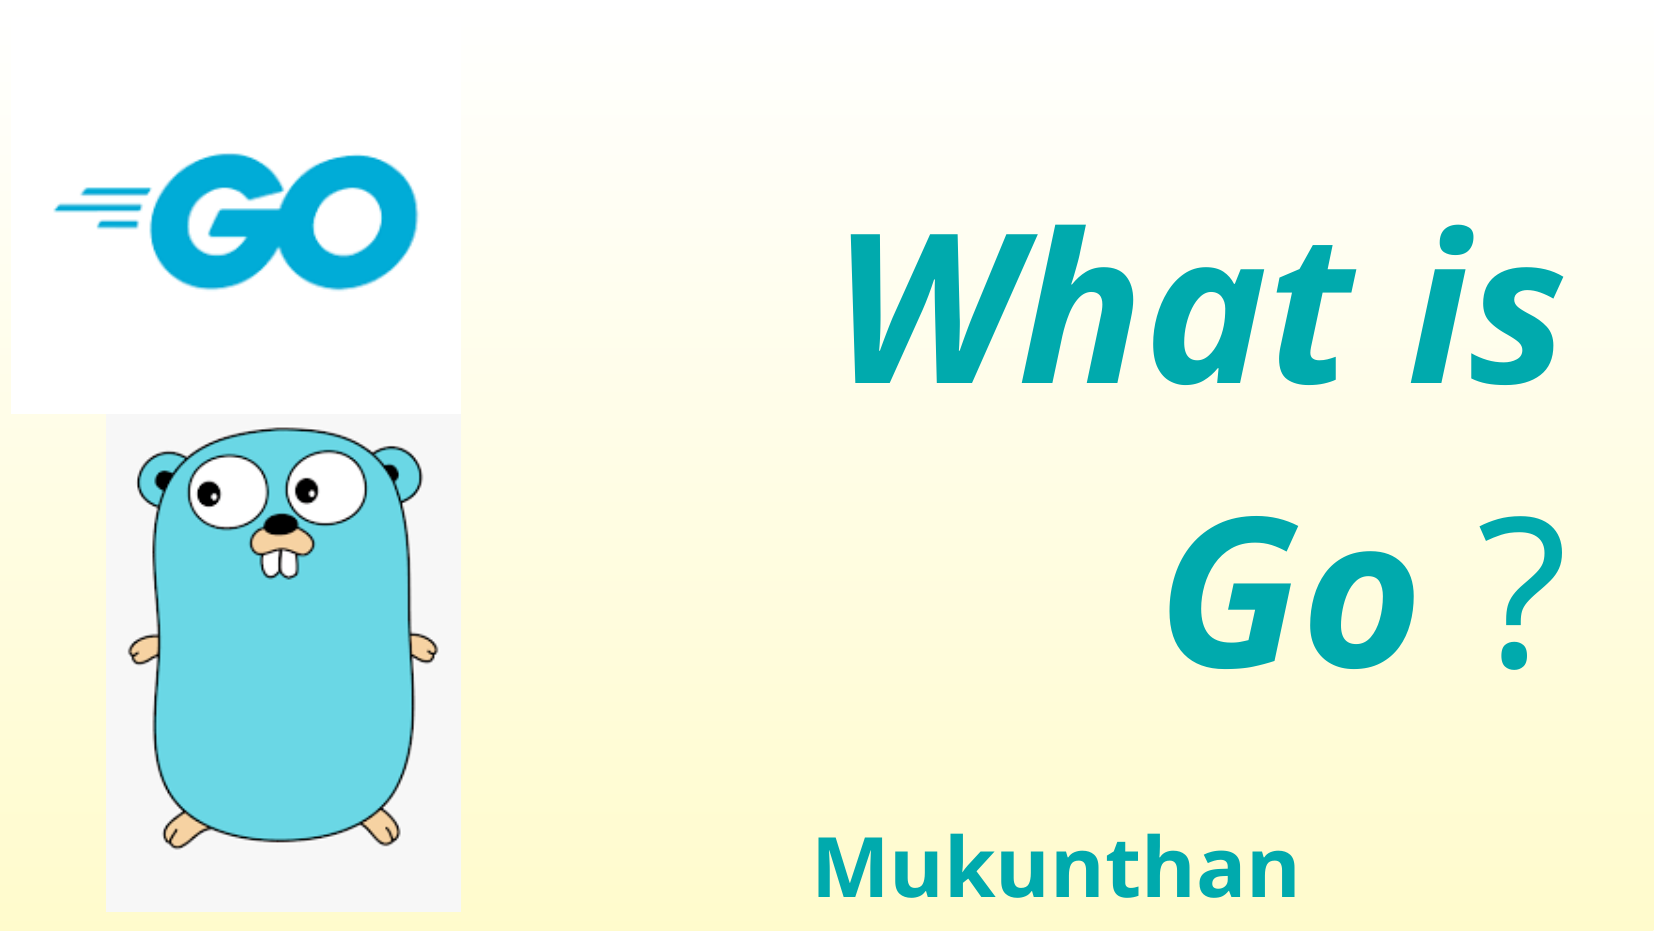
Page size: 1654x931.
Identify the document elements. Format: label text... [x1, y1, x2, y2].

text_box Mukunthan Ragavan [796, 801, 1630, 910]
text_box What is Go ? [543, 153, 1583, 768]
picture [11, 17, 461, 913]
